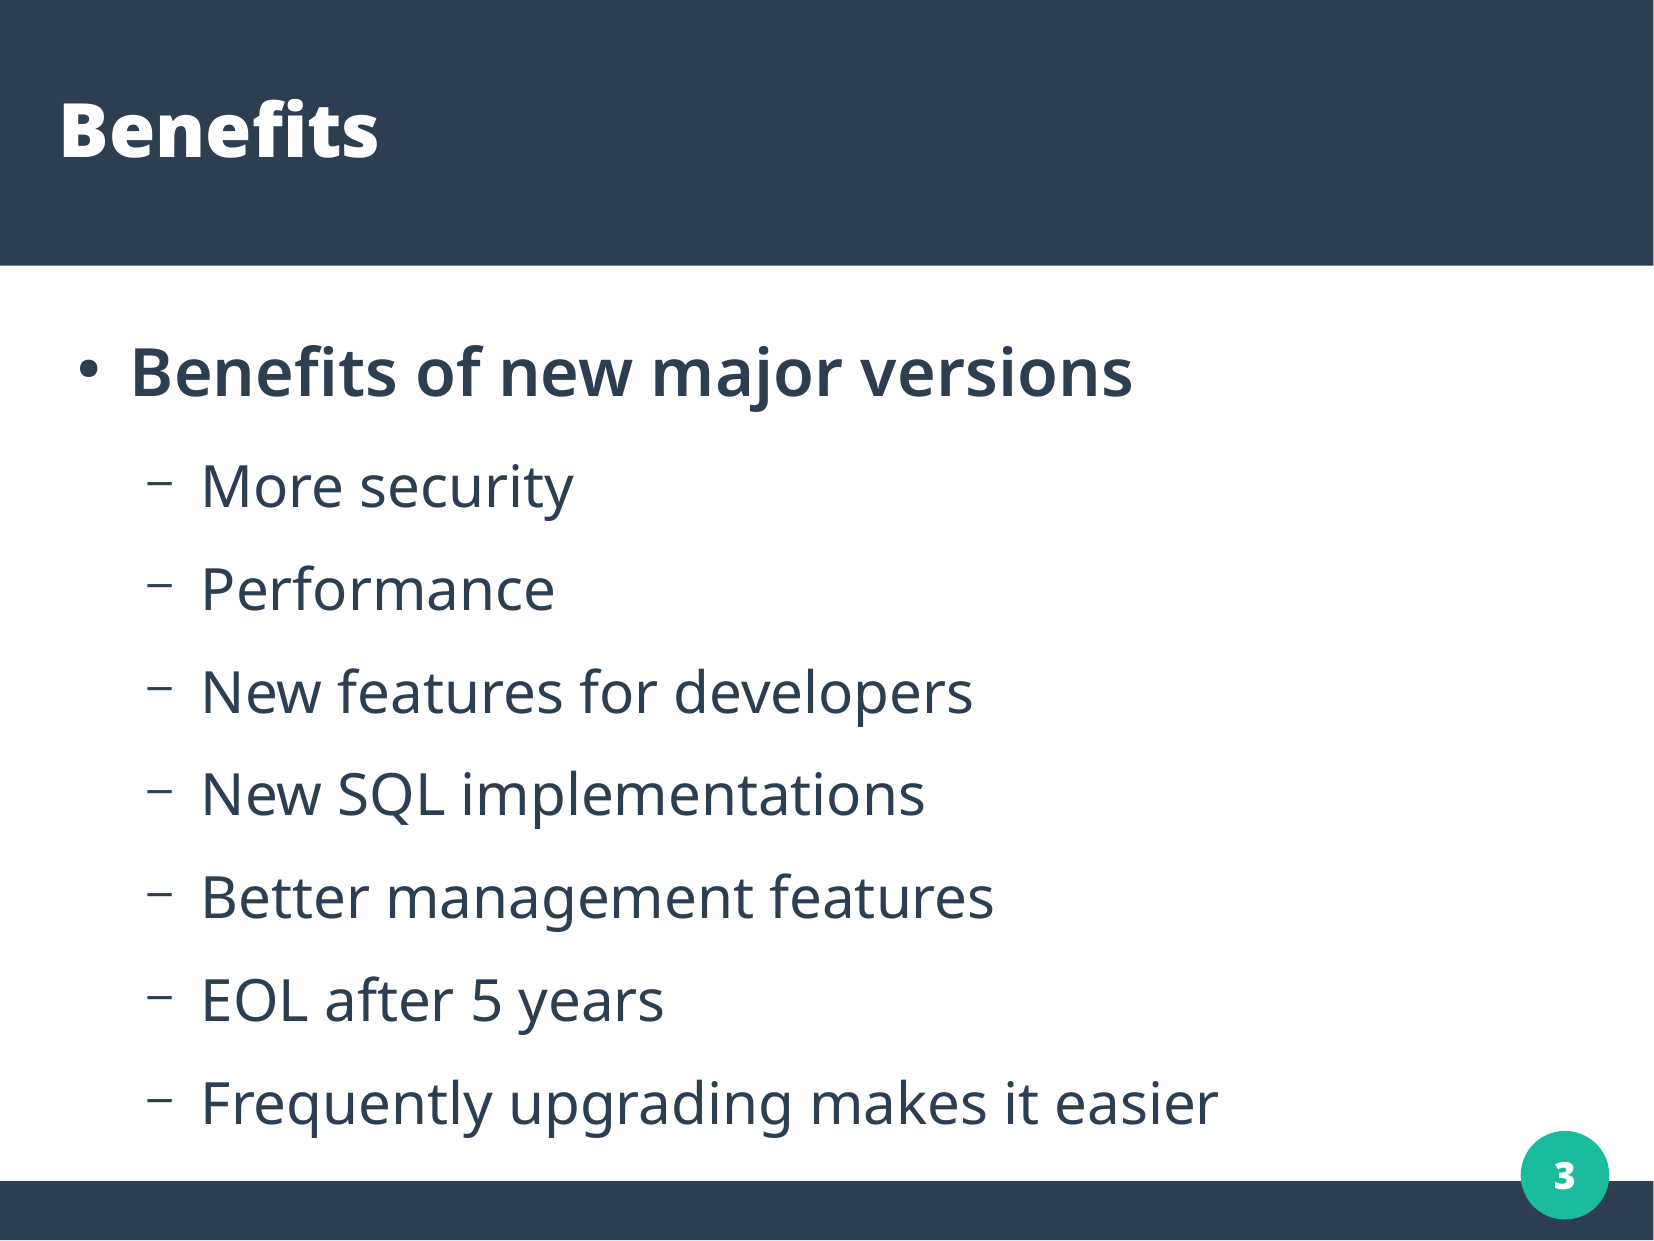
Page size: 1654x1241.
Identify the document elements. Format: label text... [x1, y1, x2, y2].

title Benefits [59, 49, 1595, 207]
list Benefits of new major versions More security Performance New features for developers New SQL implementations Better management features EOL after 5 years Frequently upgrading makes it easier [59, 324, 1595, 1152]
